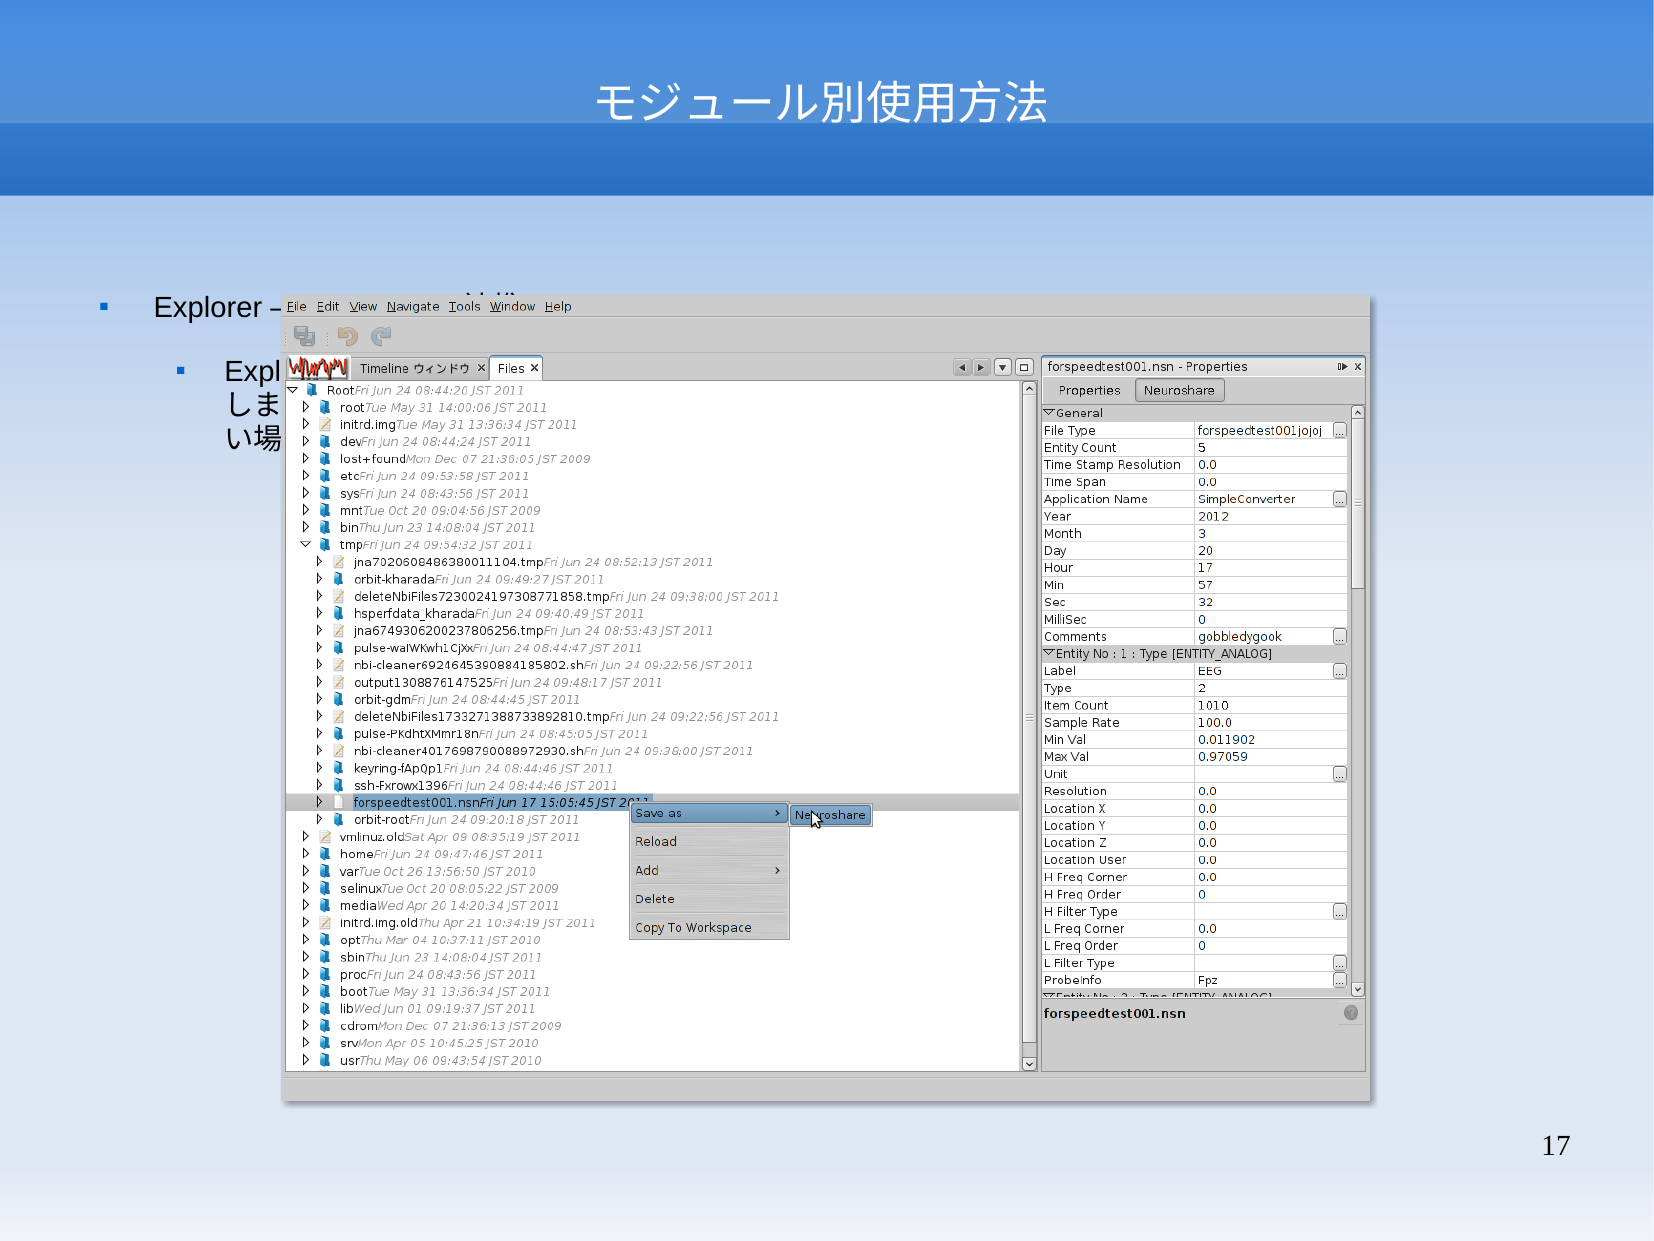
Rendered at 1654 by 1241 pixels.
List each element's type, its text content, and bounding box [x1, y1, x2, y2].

picture [0, 0, 1654, 1241]
list Explorer – Propertiesの連携 Explorerの選択は、Propertiesの表示に影響します。選択したファイルの情報を知りたい場合はPropertiesとの併用が便利です。 [82, 290, 417, 1109]
title モジュール別使用方法 [76, 0, 1565, 208]
